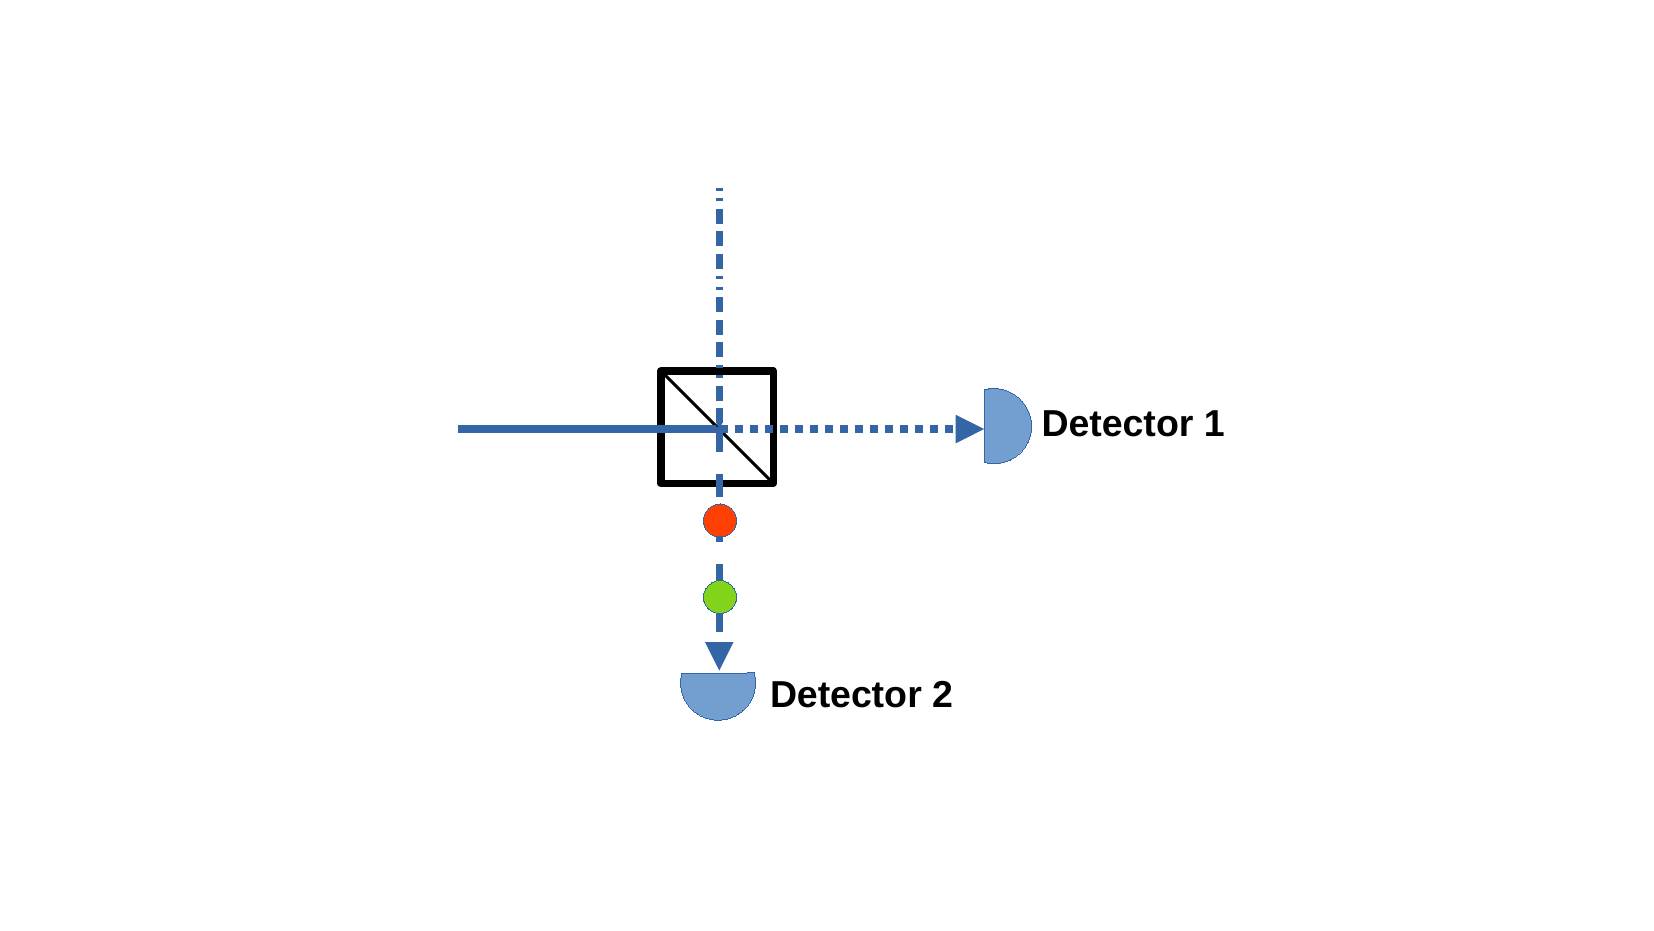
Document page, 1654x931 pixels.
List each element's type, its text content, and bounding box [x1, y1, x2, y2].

text_box [984, 388, 1026, 464]
text_box [703, 580, 737, 614]
text_box [680, 672, 755, 721]
text_box Detector 2 [755, 666, 968, 724]
text_box Detector 1 [1026, 394, 1240, 452]
text_box [703, 503, 737, 537]
